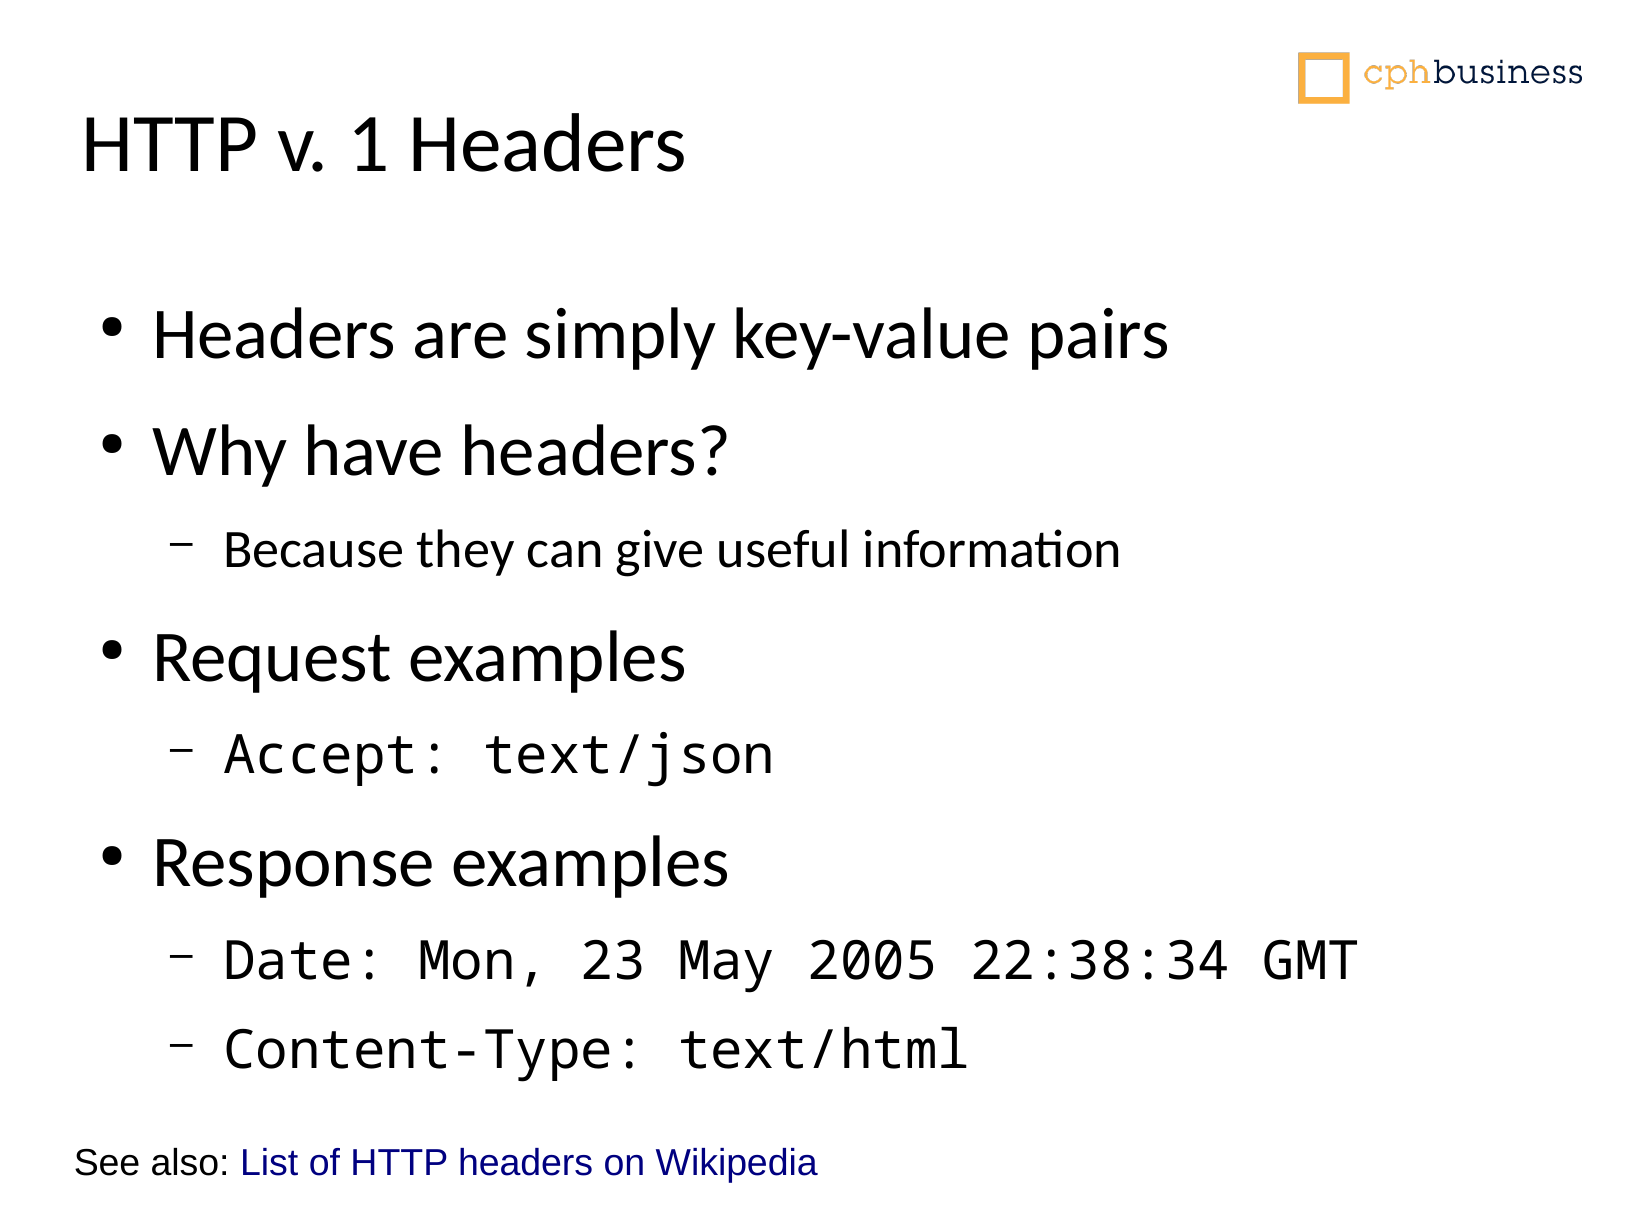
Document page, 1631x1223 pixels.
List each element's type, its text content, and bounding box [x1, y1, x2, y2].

list Headers are simply key-value pairs Why have headers? Because they can give useful information Request examples Accept: text/json Response examples Date: Mon, 23 May 2005 22:38:34 GMT Content-Type: text/html [81, 285, 1549, 1092]
picture [1247, 1, 1631, 155]
title HTTP v. 1 Headers [81, 48, 1549, 253]
text_box See also: List of HTTP headers on Wikipedia [59, 1133, 1536, 1191]
